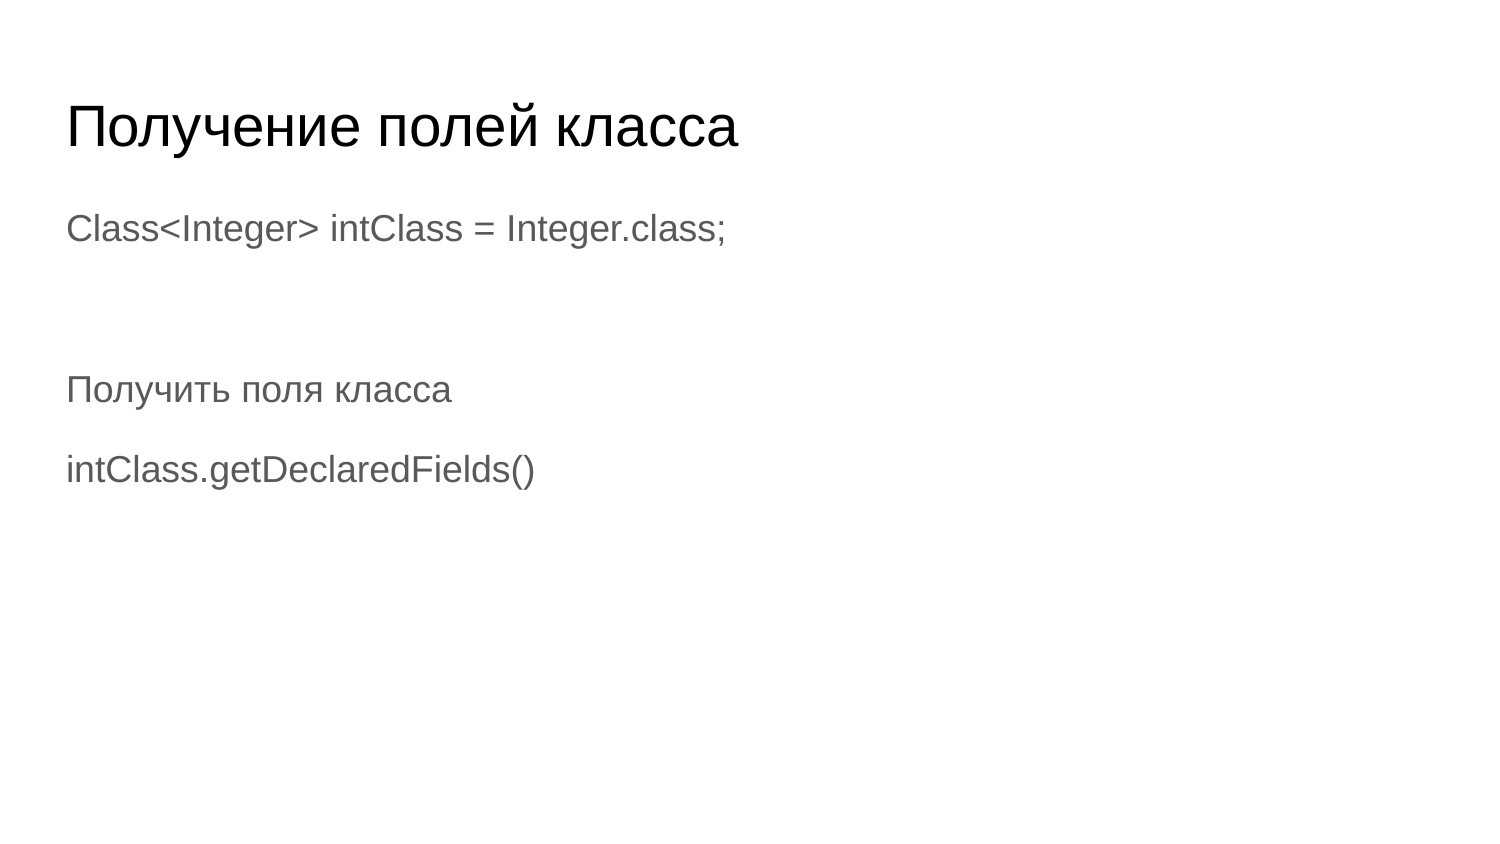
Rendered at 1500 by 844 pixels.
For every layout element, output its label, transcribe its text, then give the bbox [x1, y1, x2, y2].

title Получение полей класса [51, 72, 1449, 167]
list Class<Integer> intClass = Integer.class; Получить поля класса intClass.getDeclaredFields() [51, 189, 1228, 750]
